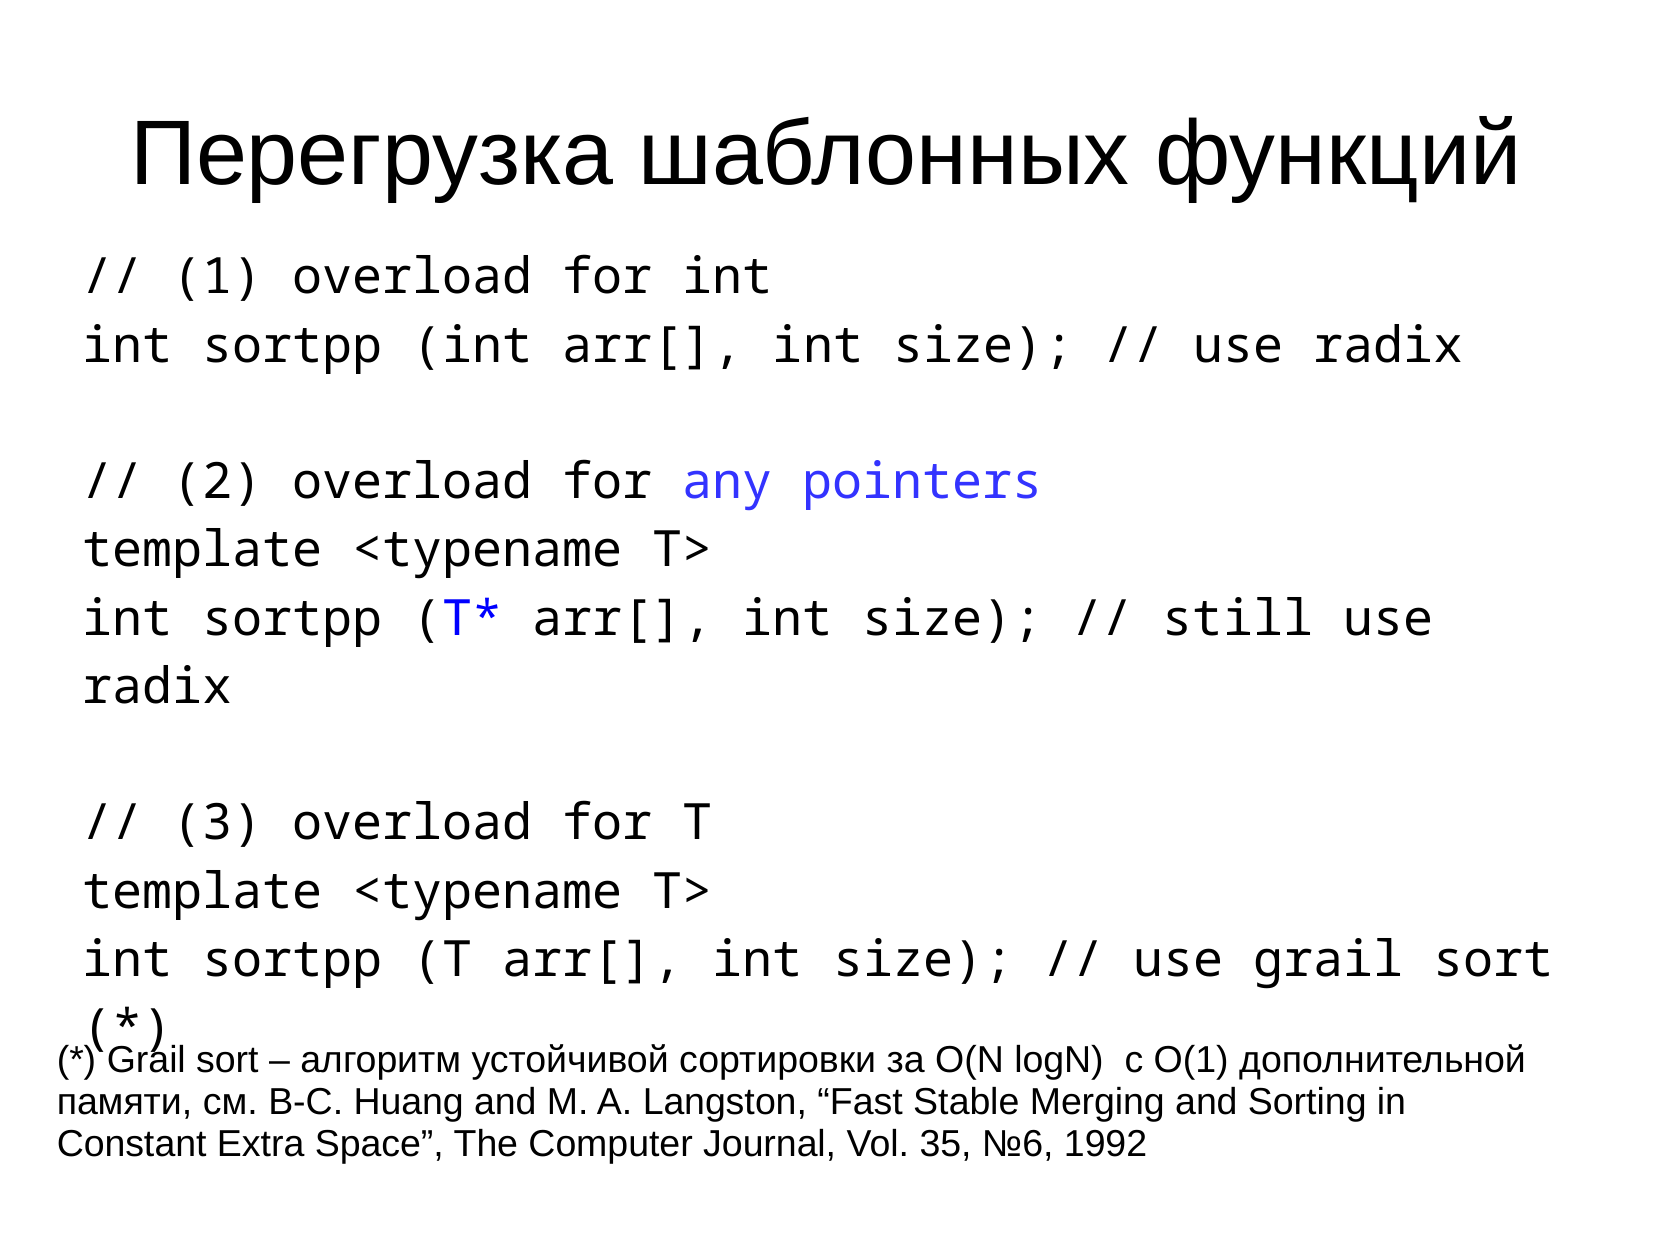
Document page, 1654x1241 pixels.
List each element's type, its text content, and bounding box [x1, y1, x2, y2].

title Перегрузка шаблонных функций [82, 49, 1571, 257]
subtitle // (1) overload for int int sortpp (int arr[], int size); // use radix // (2) overload for any pointers template <typename T> int sortpp (T* arr[], int size); // still use radix // (3) overload for T template <typename T> int sortpp (T arr[], int size); // use grail sort (*) [82, 290, 1571, 1010]
title (*) Grail sort – алгоритм устойчивой сортировки за O(N logN) с O(1) дополнительной памяти, см. B-C. Huang and M. A. Langston, “Fast Stable Merging and Sorting in Constant Extra Space”, The Computer Journal, Vol. 35, №6, 1992 [56, 1020, 1546, 1183]
